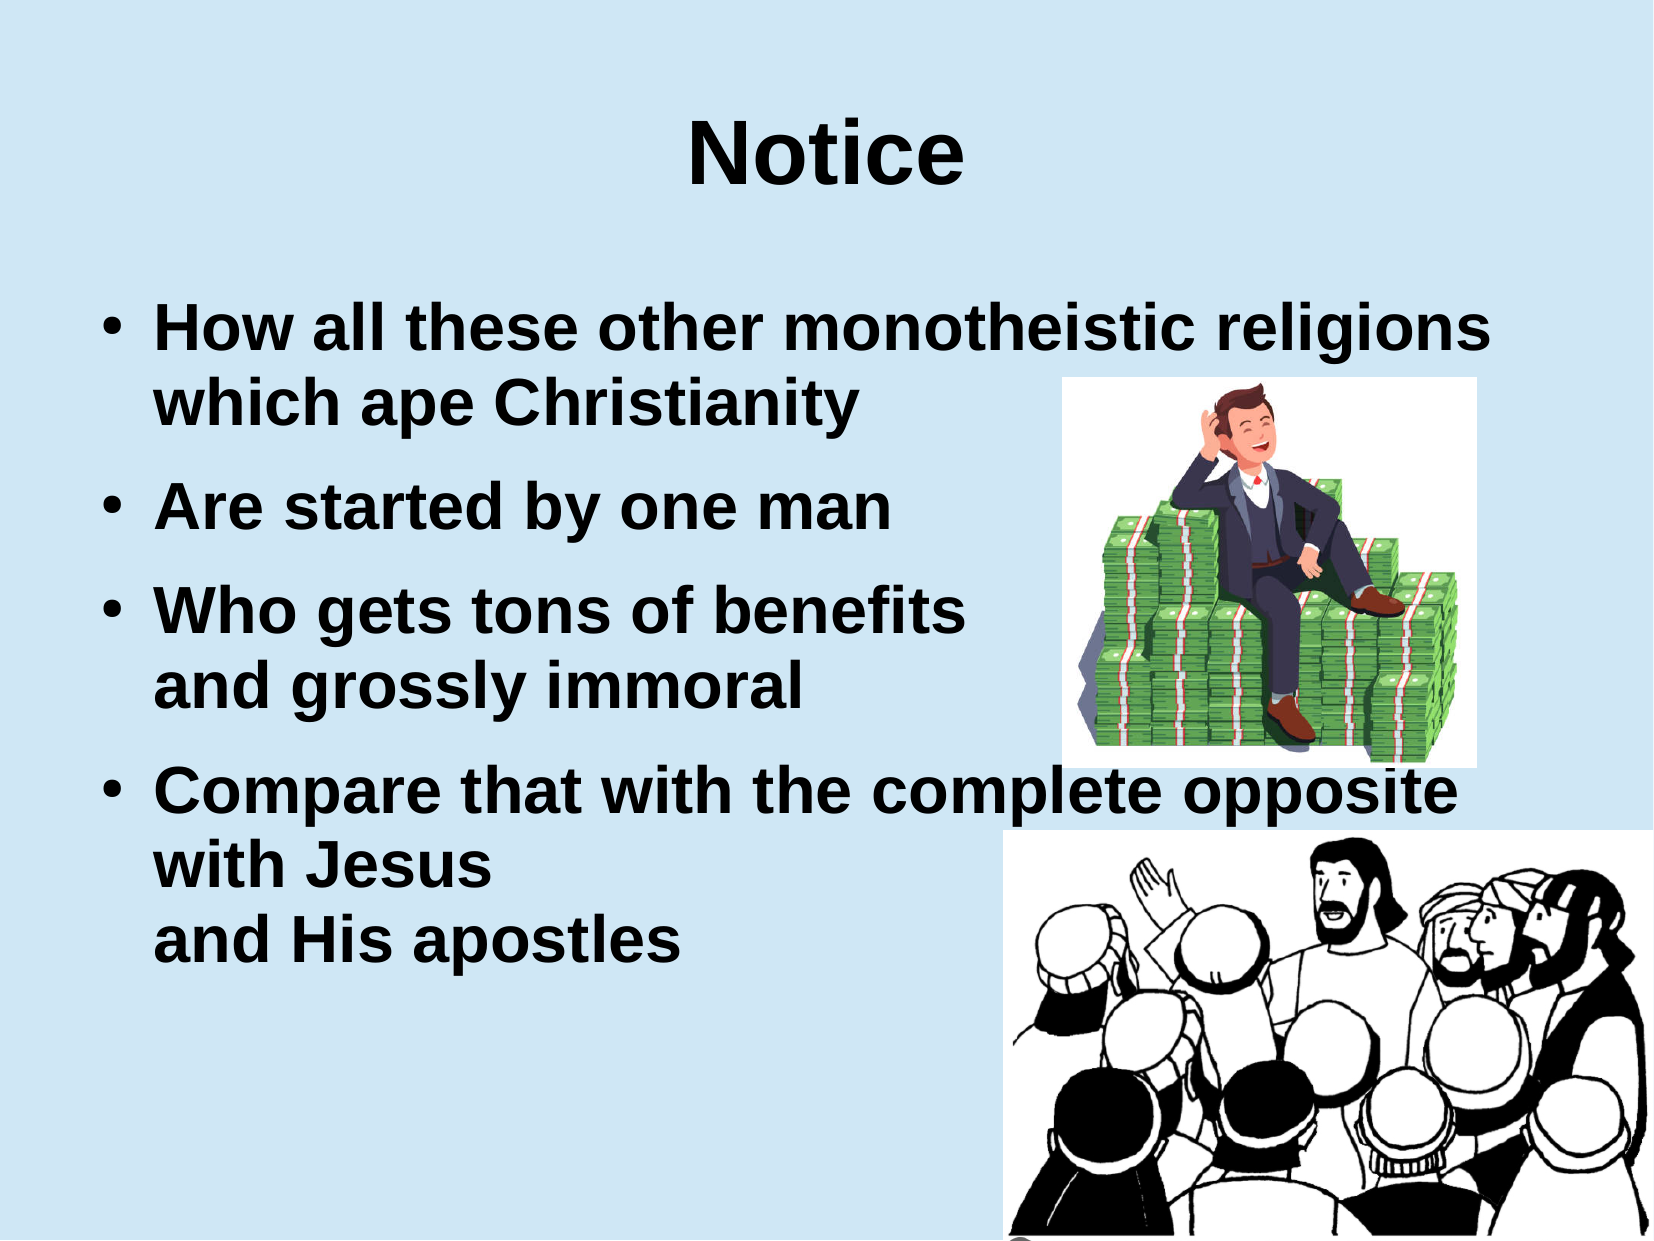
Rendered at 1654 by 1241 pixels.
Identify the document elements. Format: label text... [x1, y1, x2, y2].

list How all these other monotheistic religions which ape Christianity Are started by one man Who gets tons of benefits and grossly immoral Compare that with the complete opposite with Jesus and His apostles [82, 290, 1571, 1109]
picture [1003, 830, 1654, 1241]
title Notice [82, 49, 1571, 257]
picture [1062, 377, 1477, 768]
